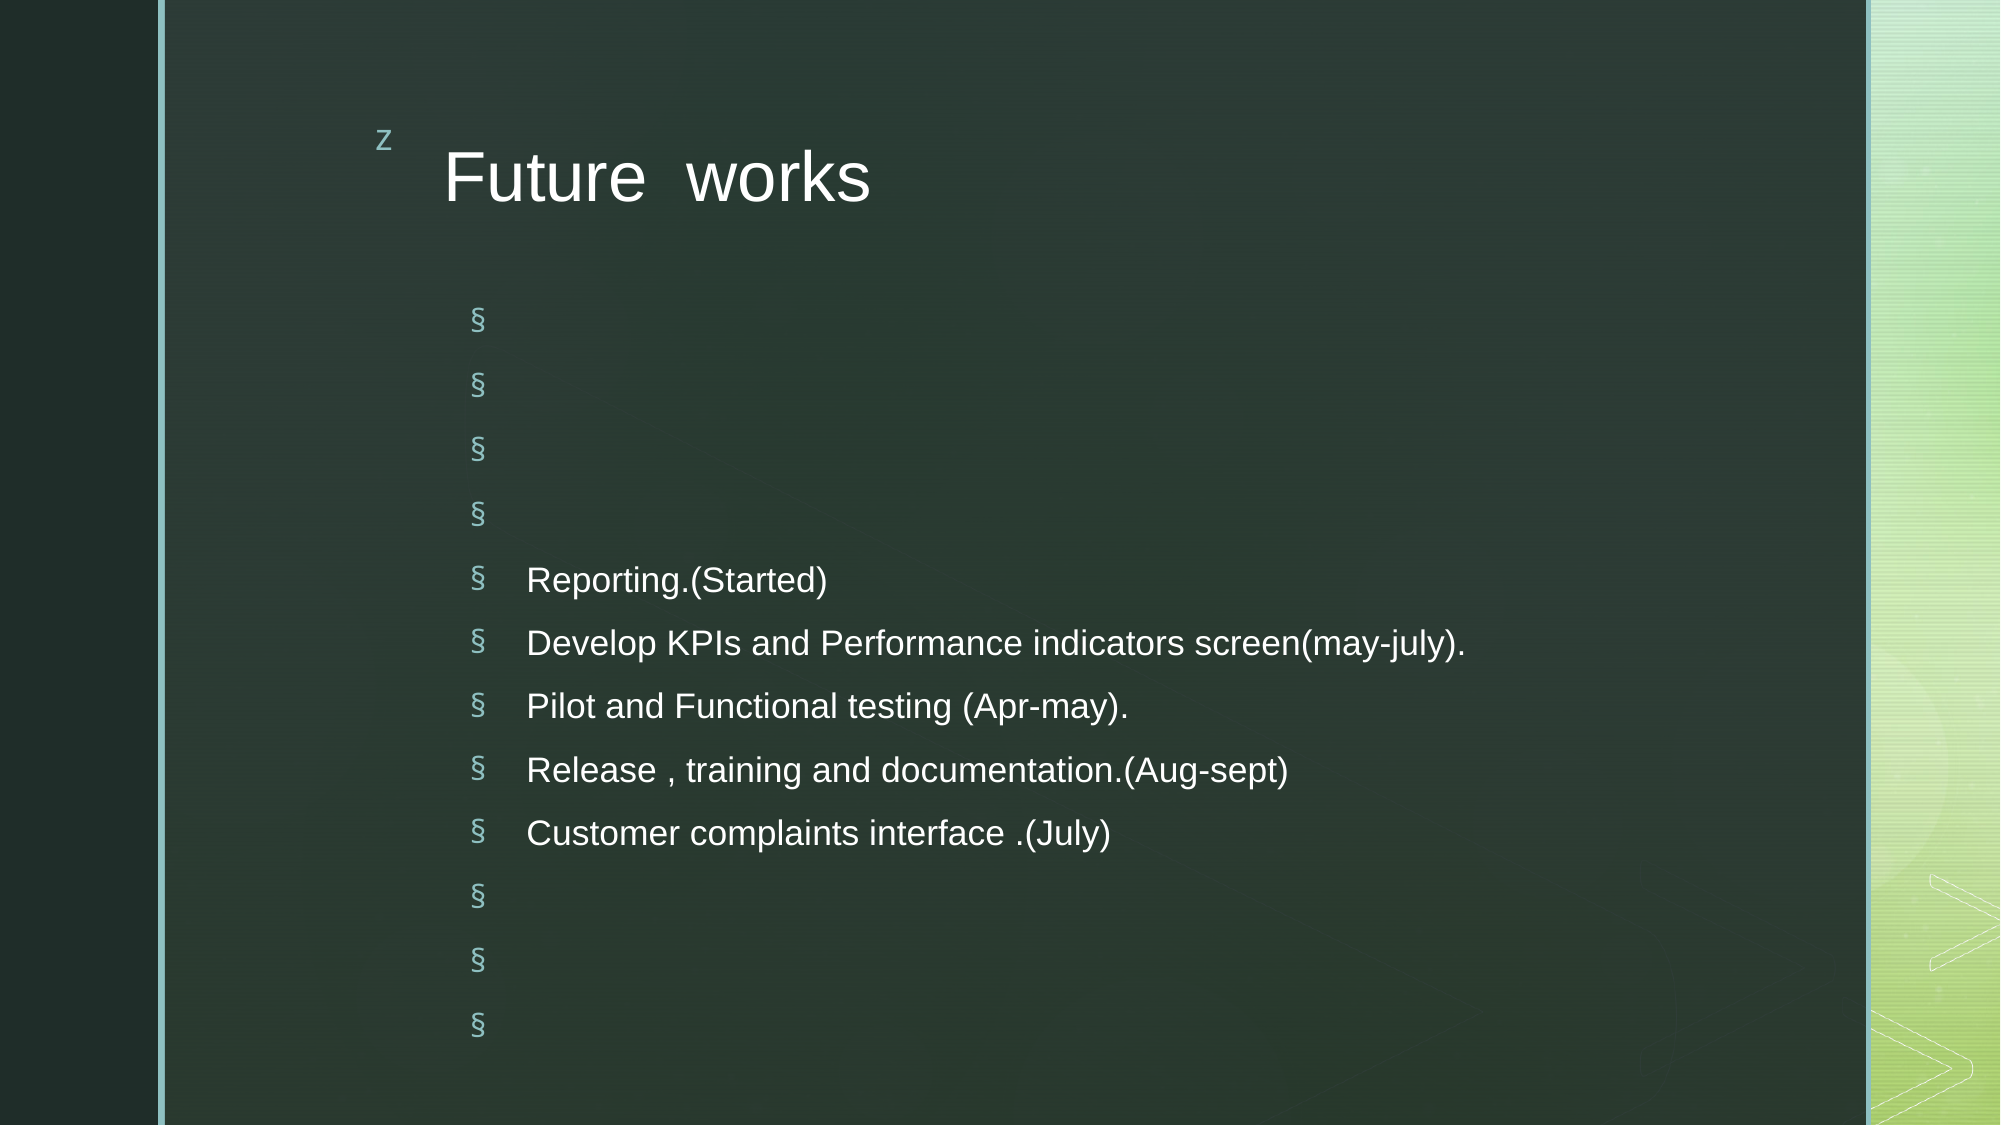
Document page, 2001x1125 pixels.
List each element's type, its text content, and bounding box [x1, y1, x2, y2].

list Reporting.(Started) Develop KPIs and Performance indicators screen(may-july). Pilot and Functional testing (Apr-may). Release , training and documentation.(Aug-sept) Customer complaints interface .(July) [454, 290, 1734, 993]
title Future works [428, 132, 1734, 310]
